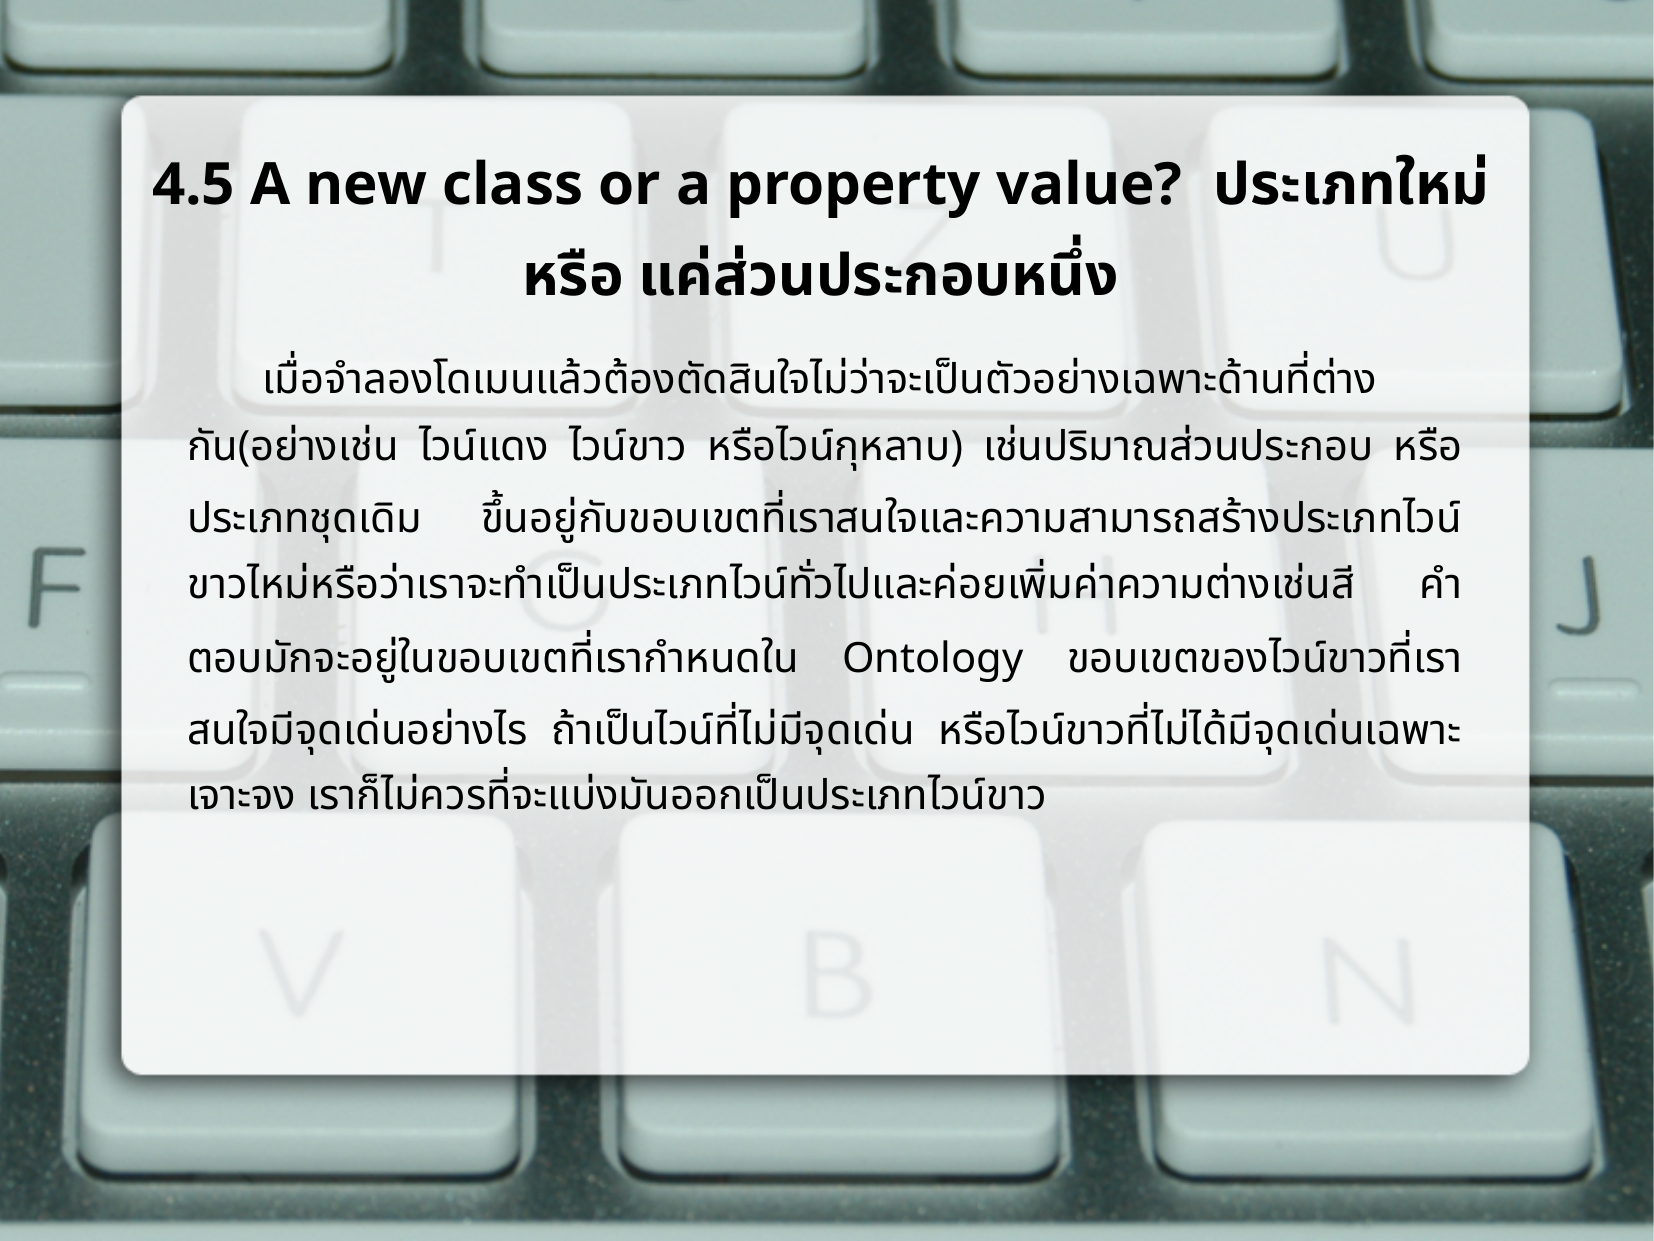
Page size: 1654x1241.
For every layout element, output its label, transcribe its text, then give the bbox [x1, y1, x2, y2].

title 4.5 A new class or a property value? ประเภทใหม่ หรือ แค่ส่วนประกอบหนึ่ง [135, 125, 1506, 318]
subtitle เมื่อจำลองโดเมนแล้วต้องตัดสินใจไม่ว่าจะเป็นตัวอย่างเฉพาะด้านที่ต่างกัน(อย่างเช่น ไวน์แดง ไวน์ขาว หรือไวน์กุหลาบ) เช่นปริมาณส่วนประกอบ หรือประเภทชุดเดิม ขึ้นอยู่กับขอบเขตที่เราสนใจและความสามารถสร้างประเภทไวน์ขาวไหม่หรือว่าเราจะทำเป็นประเภทไวน์ทั่วไปและค่อยเพิ่มค่าความต่างเช่นสี คำตอบมักจะอยู่ในขอบเขตที่เรากำหนดใน Ontology ขอบเขตของไวน์ขาวที่เราสนใจมีจุดเด่นอย่างไร ถ้าเป็นไวน์ที่ไม่มีจุดเด่น หรือไวน์ขาวที่ไม่ได้มีจุดเด่นเฉพาะเจาะจง เราก็ไม่ควรที่จะแบ่งมันออกเป็นประเภทไวน์ขาว [187, 337, 1463, 826]
picture [0, 0, 1654, 1241]
